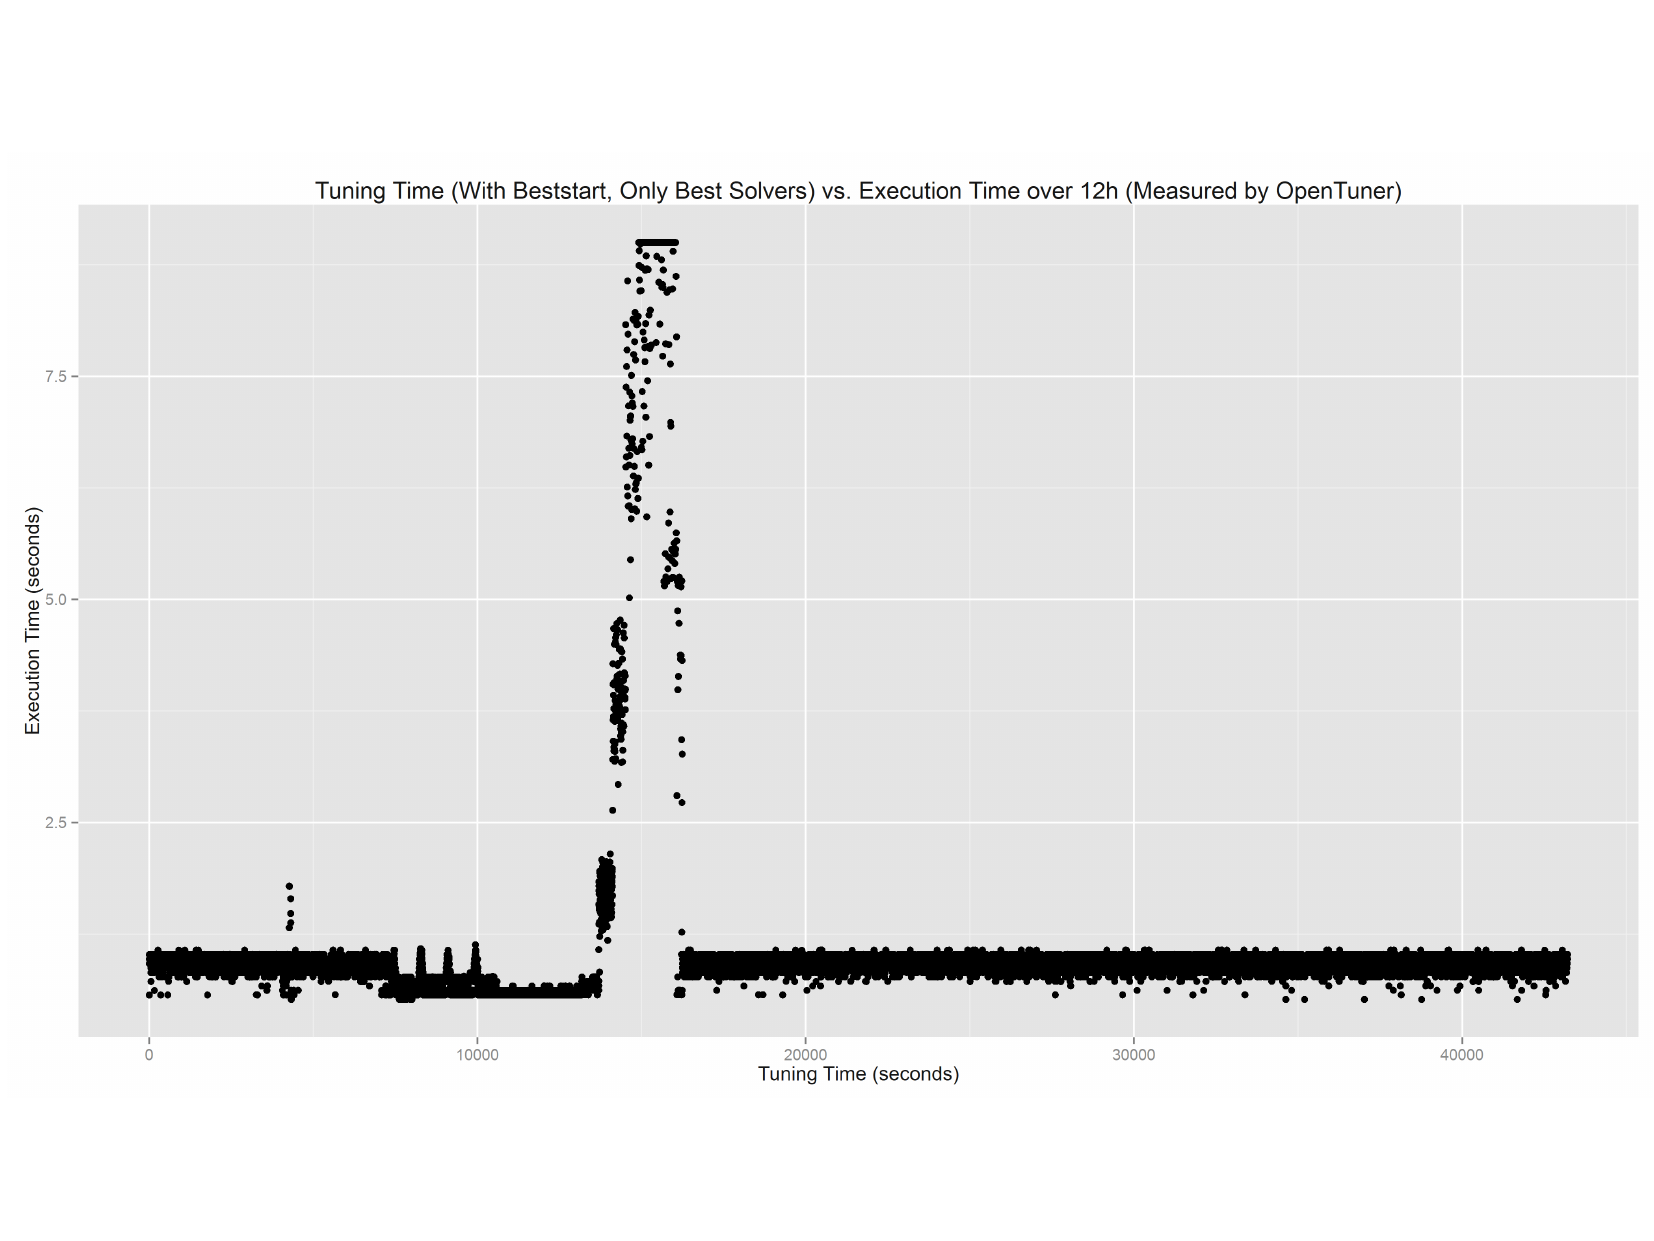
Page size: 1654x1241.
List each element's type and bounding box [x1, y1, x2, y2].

picture [7, 152, 1654, 1098]
